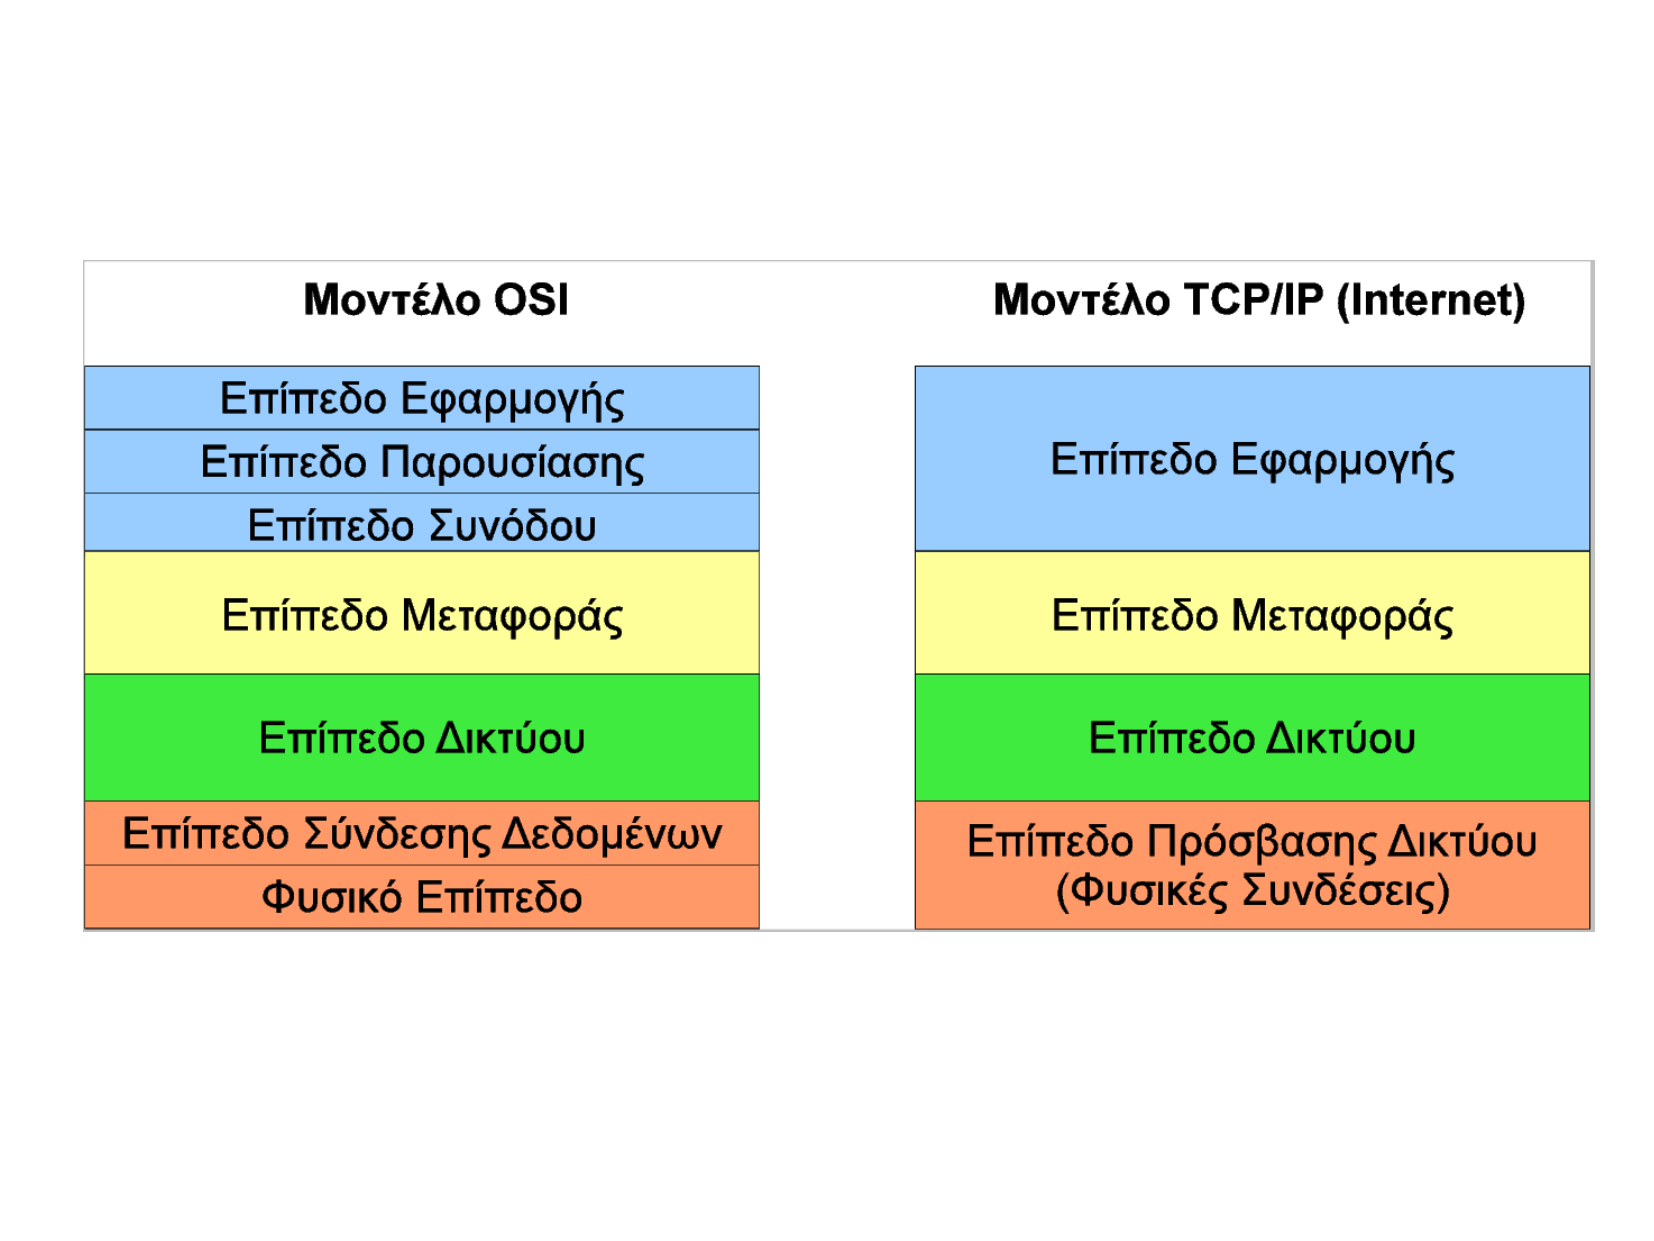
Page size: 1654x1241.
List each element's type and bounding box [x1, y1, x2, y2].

picture [83, 260, 1595, 932]
